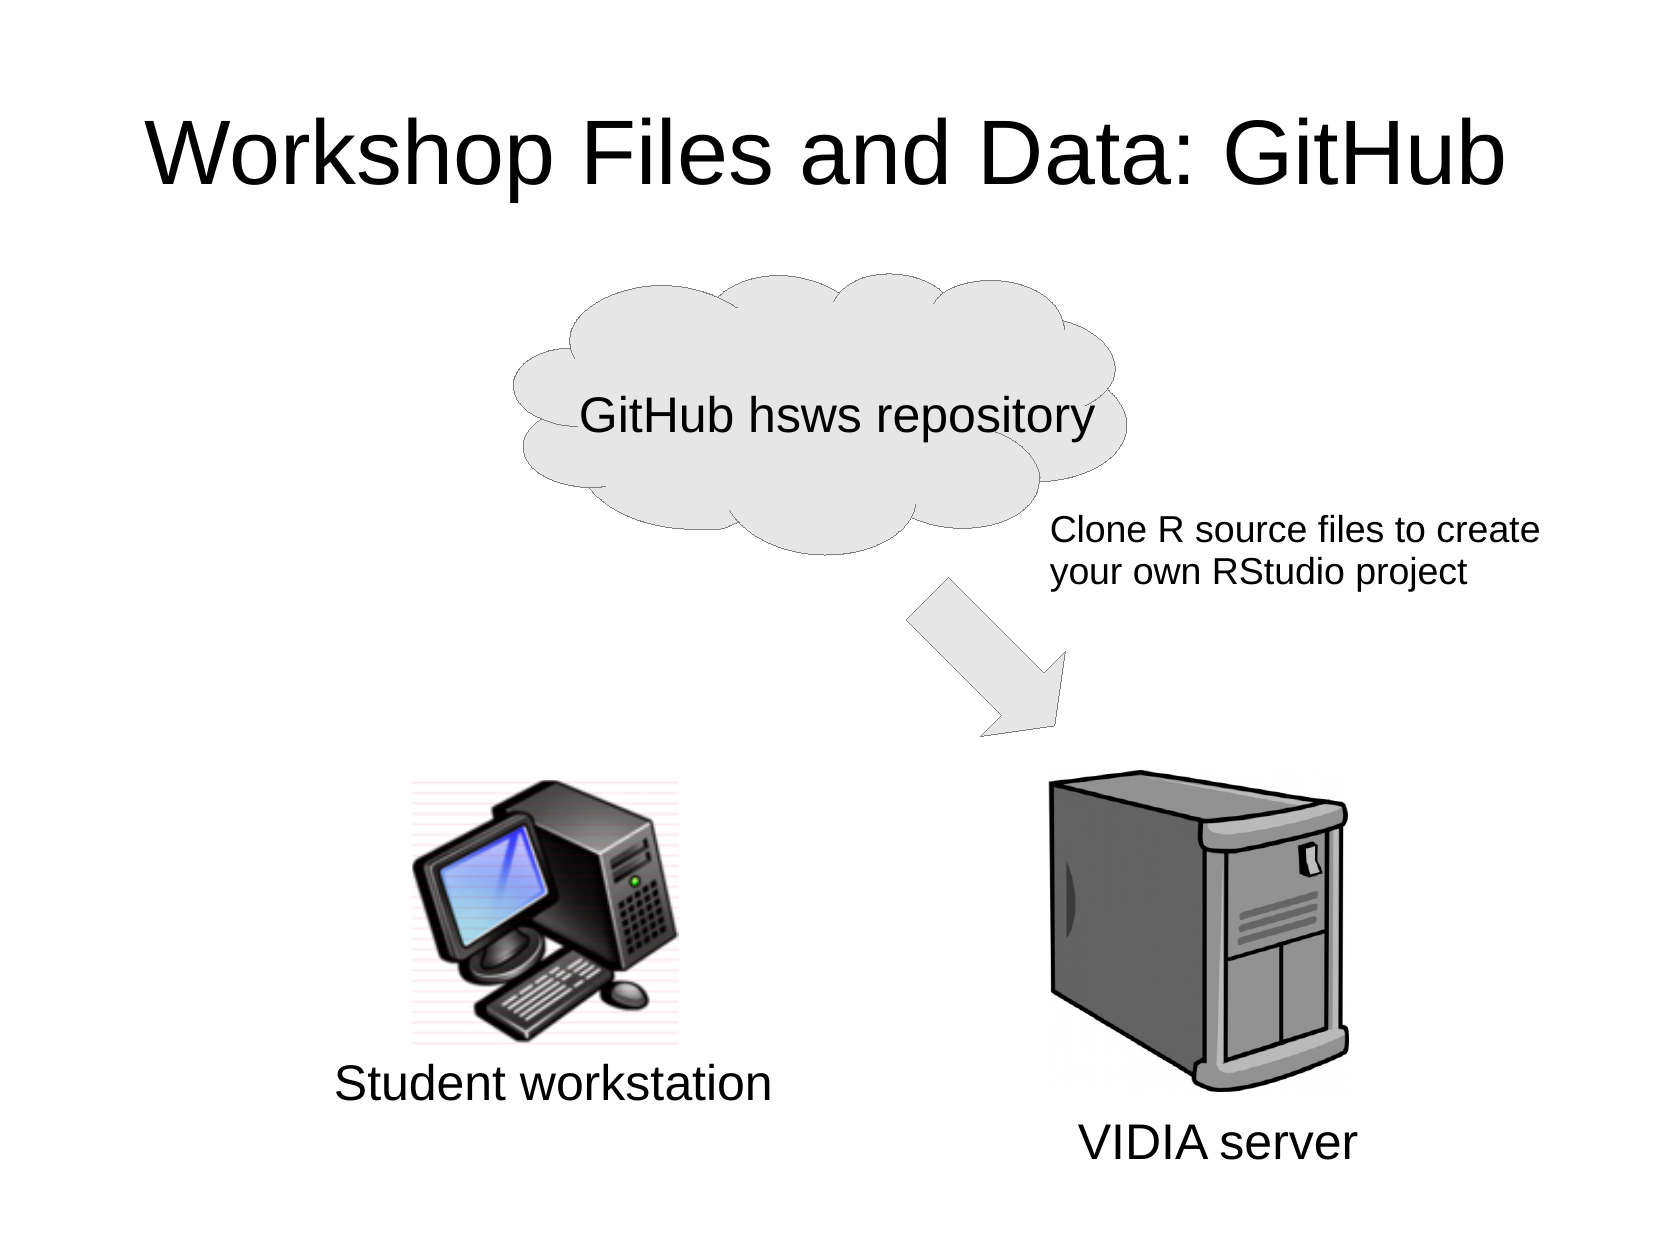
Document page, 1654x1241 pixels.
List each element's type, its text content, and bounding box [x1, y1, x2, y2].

text_box GitHub hsws repository [564, 379, 1111, 451]
text_box [906, 577, 1066, 737]
picture [1048, 770, 1349, 1092]
text_box [513, 273, 1127, 556]
text_box Student workstation [319, 1048, 788, 1119]
text_box Clone R source files to create your own RStudio project [1035, 501, 1567, 601]
picture [412, 780, 679, 1047]
title Workshop Files and Data: GitHub [82, 49, 1571, 257]
text_box VIDIA server [1063, 1107, 1374, 1178]
